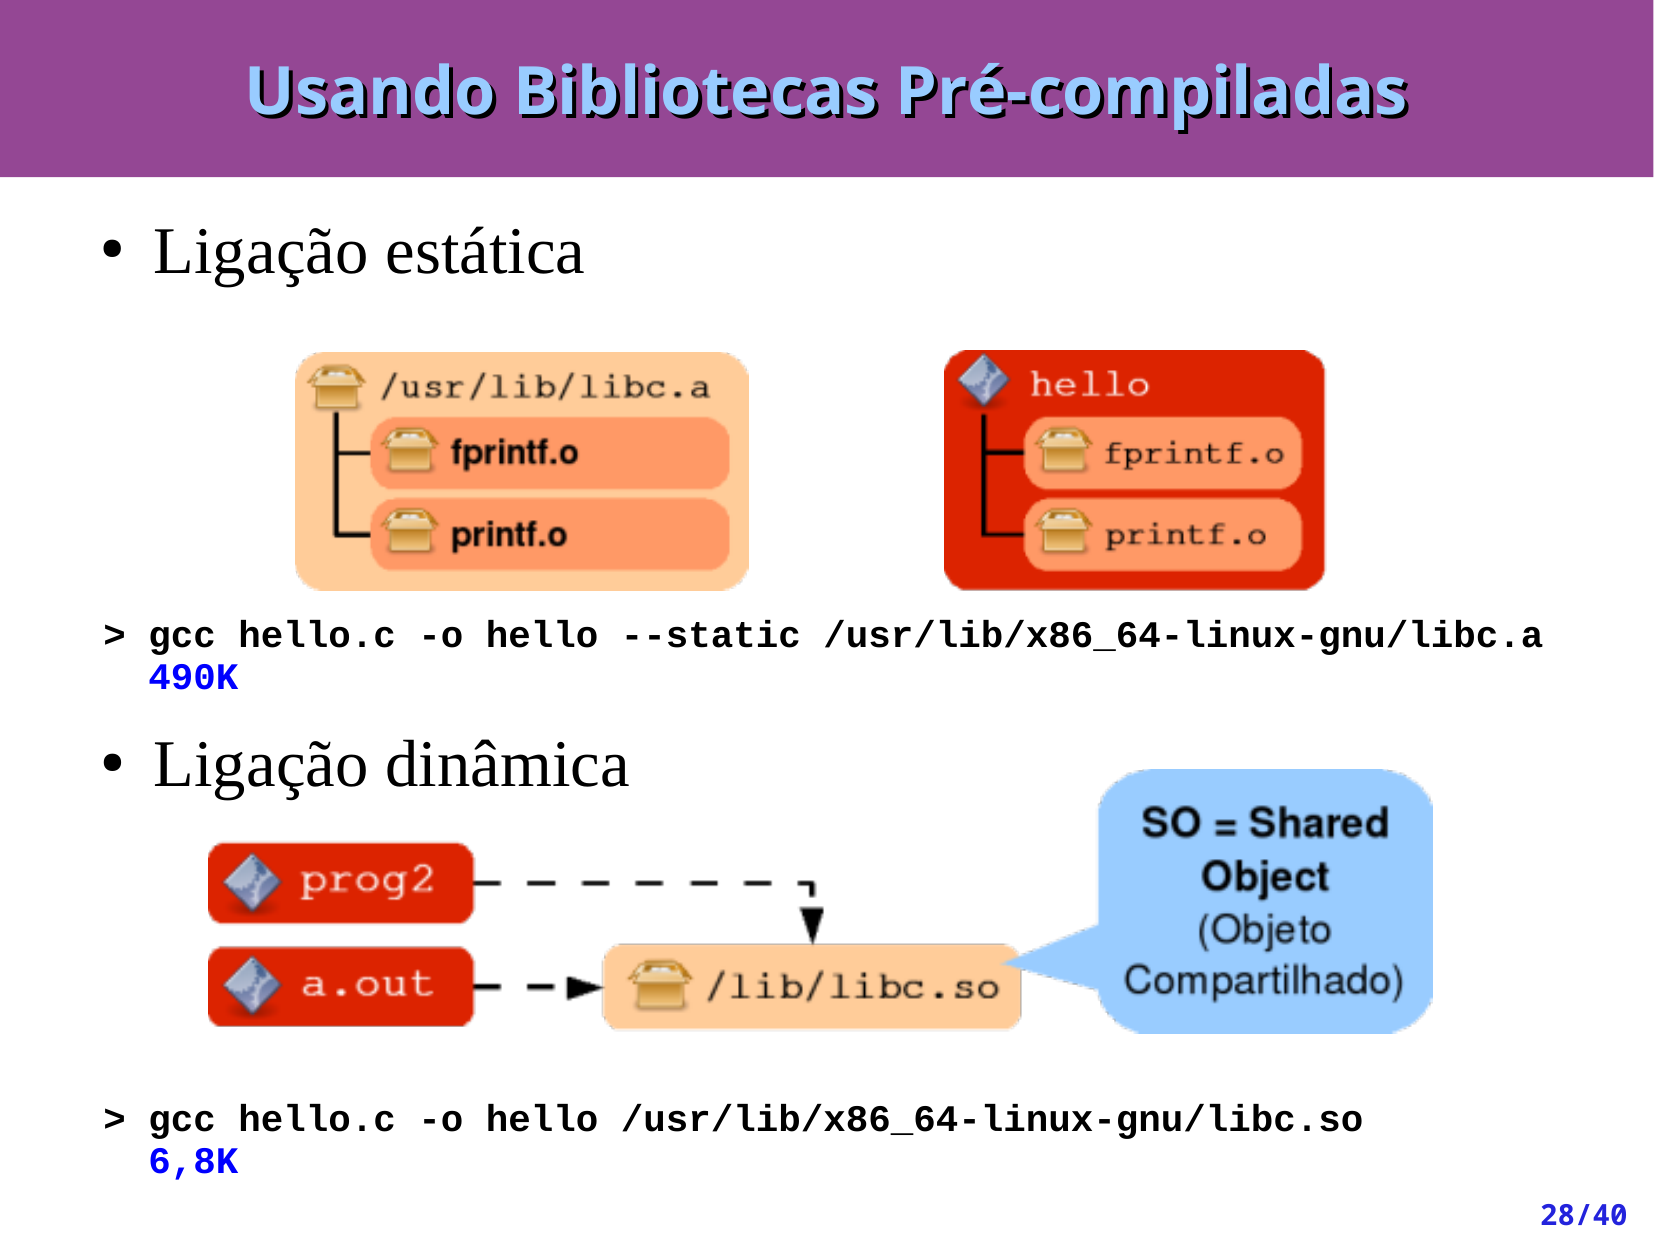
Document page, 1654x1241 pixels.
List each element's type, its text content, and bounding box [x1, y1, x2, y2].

picture [944, 350, 1329, 593]
picture [295, 352, 749, 591]
list Ligação dinâmica [82, 727, 1571, 839]
picture [208, 839, 1433, 1034]
text_box > gcc hello.c -o hello --static /usr/lib/x86_64-linux-gnu/libc.a 490K [88, 608, 1565, 709]
text_box > gcc hello.c -o hello /usr/lib/x86_64-linux-gnu/libc.so 6,8K [88, 1092, 1565, 1193]
list Ligação estática [82, 213, 1571, 325]
title Usando Bibliotecas Pré-compiladas [0, 0, 1654, 178]
